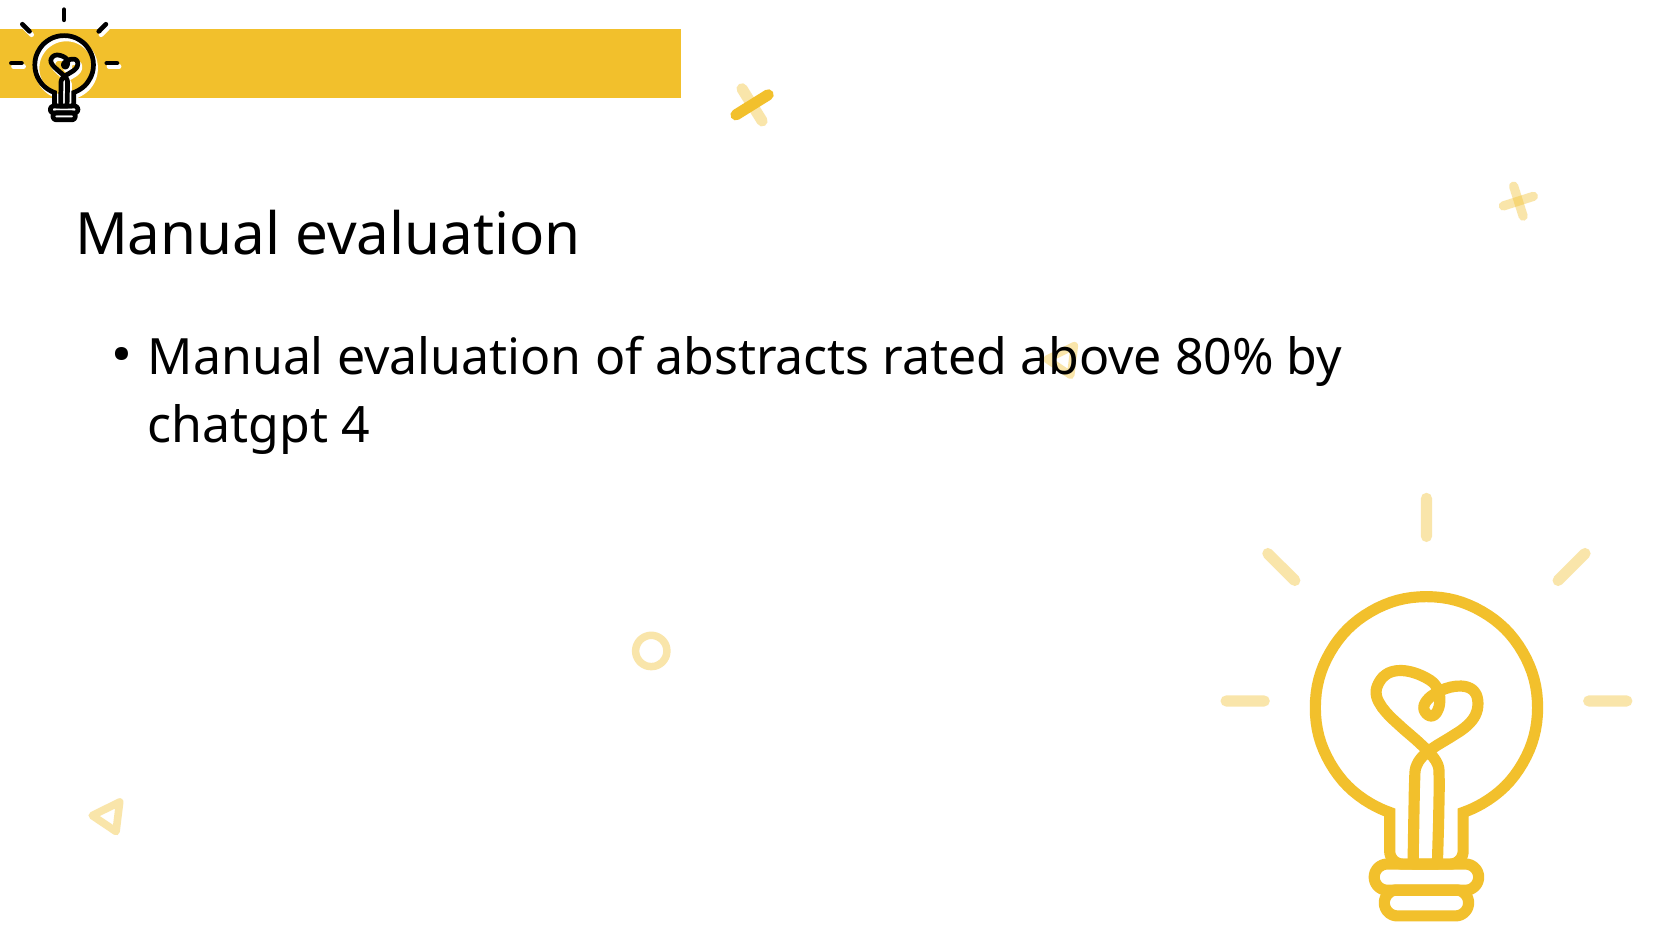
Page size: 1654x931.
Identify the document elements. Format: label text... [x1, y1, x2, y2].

text_box Manual evaluation of abstracts rated above 80% by chatgpt 4 [112, 300, 1358, 616]
title Manual evaluation [75, 164, 1336, 301]
